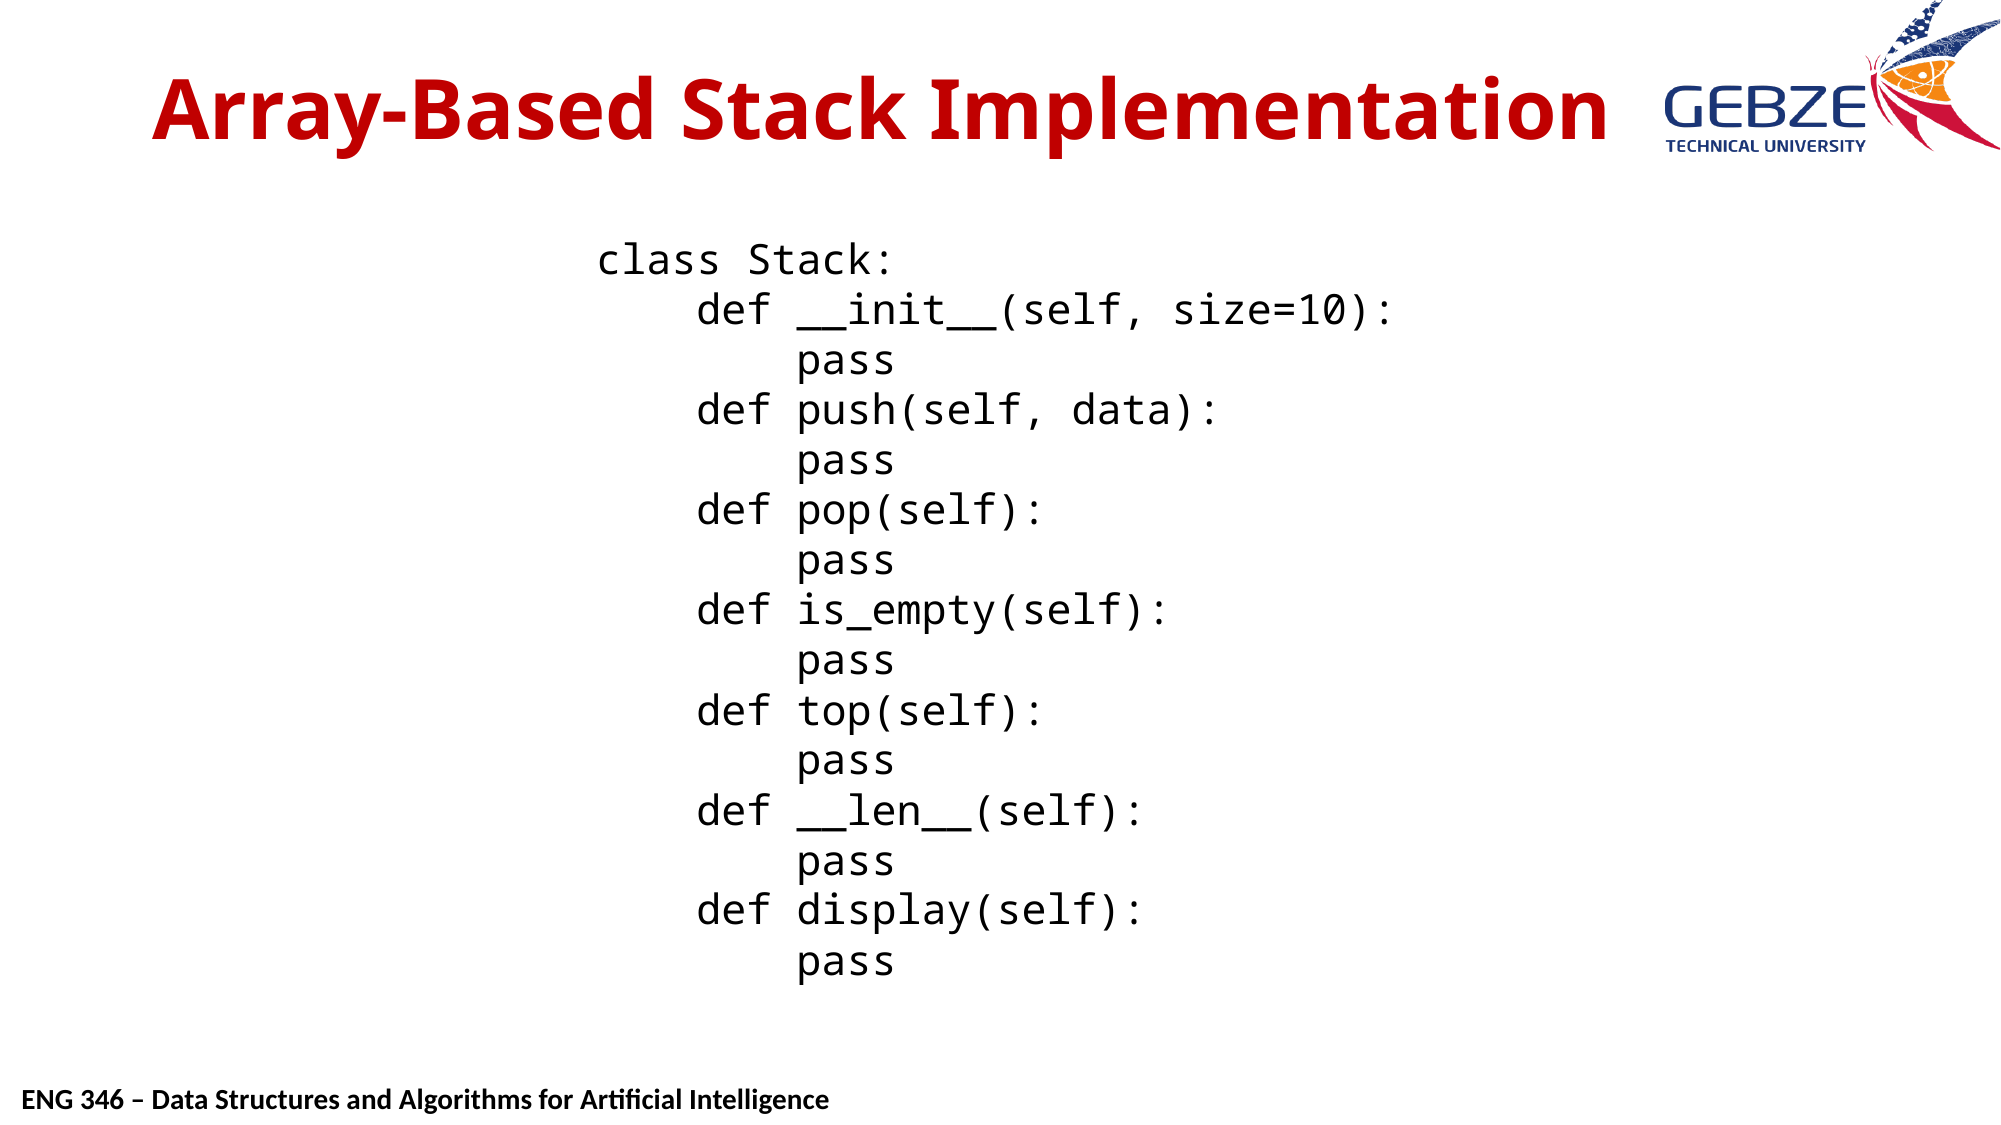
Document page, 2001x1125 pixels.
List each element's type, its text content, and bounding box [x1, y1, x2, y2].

text_box class Stack: def __init__(self, size=10): pass def push(self, data): pass def pop(self): pass def is_empty(self): pass def top(self): pass def __len__(self): pass def display(self): pass [581, 225, 1521, 1041]
title Array-Based Stack Implementation [137, 59, 1863, 166]
picture [1665, 0, 2001, 152]
